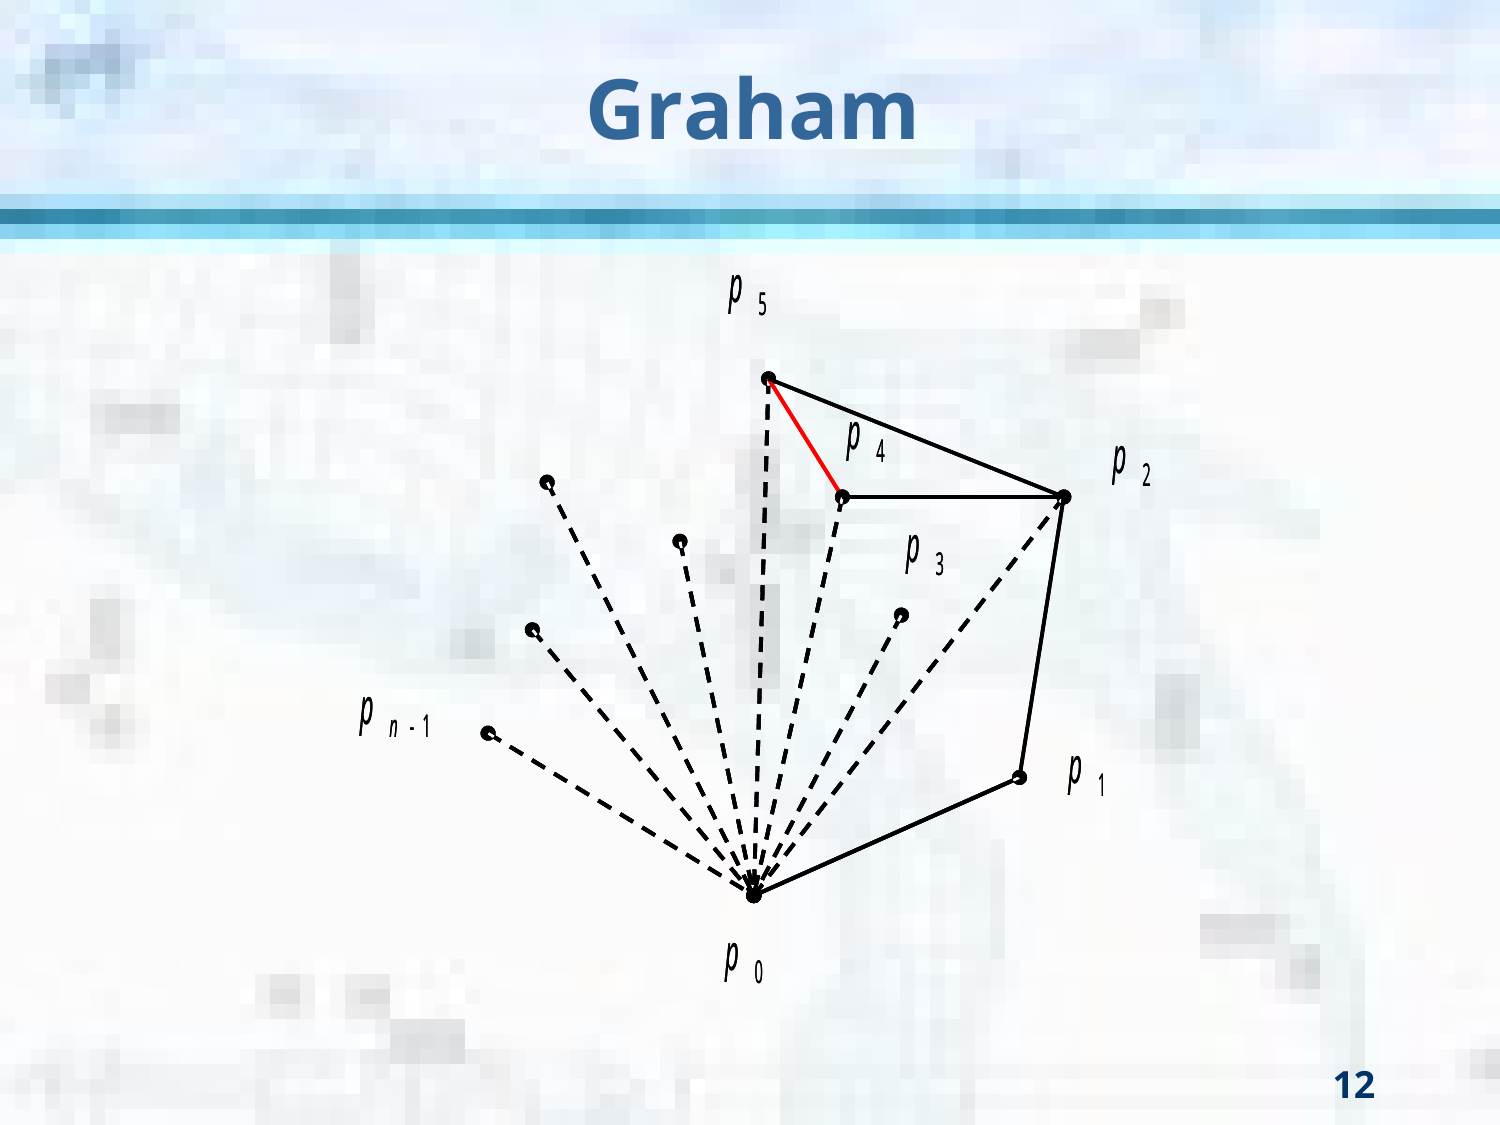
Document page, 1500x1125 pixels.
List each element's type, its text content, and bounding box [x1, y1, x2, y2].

picture [0, 216, 1500, 1125]
text_box Graham [0, 0, 1500, 216]
